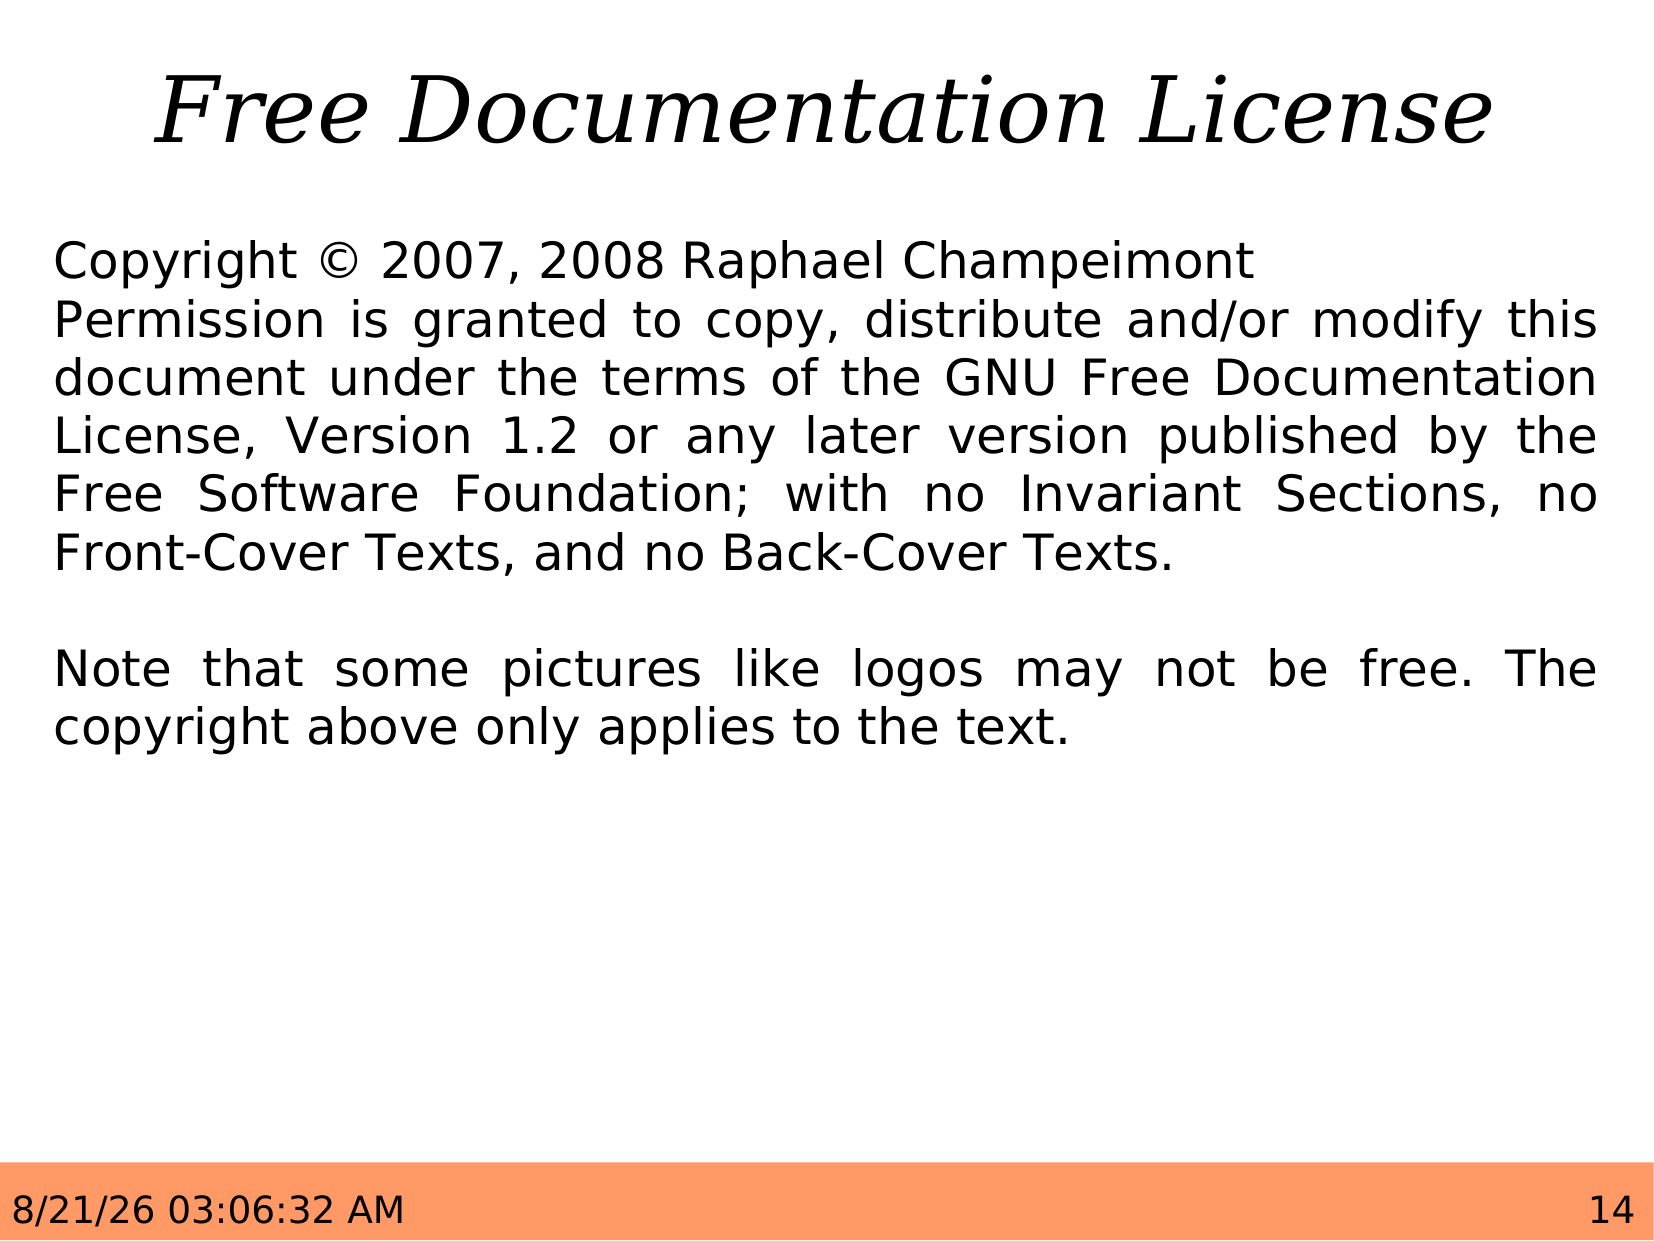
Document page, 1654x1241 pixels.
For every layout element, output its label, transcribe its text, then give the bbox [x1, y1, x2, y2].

title Free Documentation License [0, 42, 1654, 179]
text_box Copyright © 2007, 2008 Raphael Champeimont Permission is granted to copy, distribute and/or modify this document under the terms of the GNU Free Documentation License, Version 1.2 or any later version published by the Free Software Foundation; with no Invariant Sections, no Front-Cover Texts, and no Back-Cover Texts. Note that some pictures like logos may not be free. The copyright above only applies to the text. [39, 225, 1615, 764]
